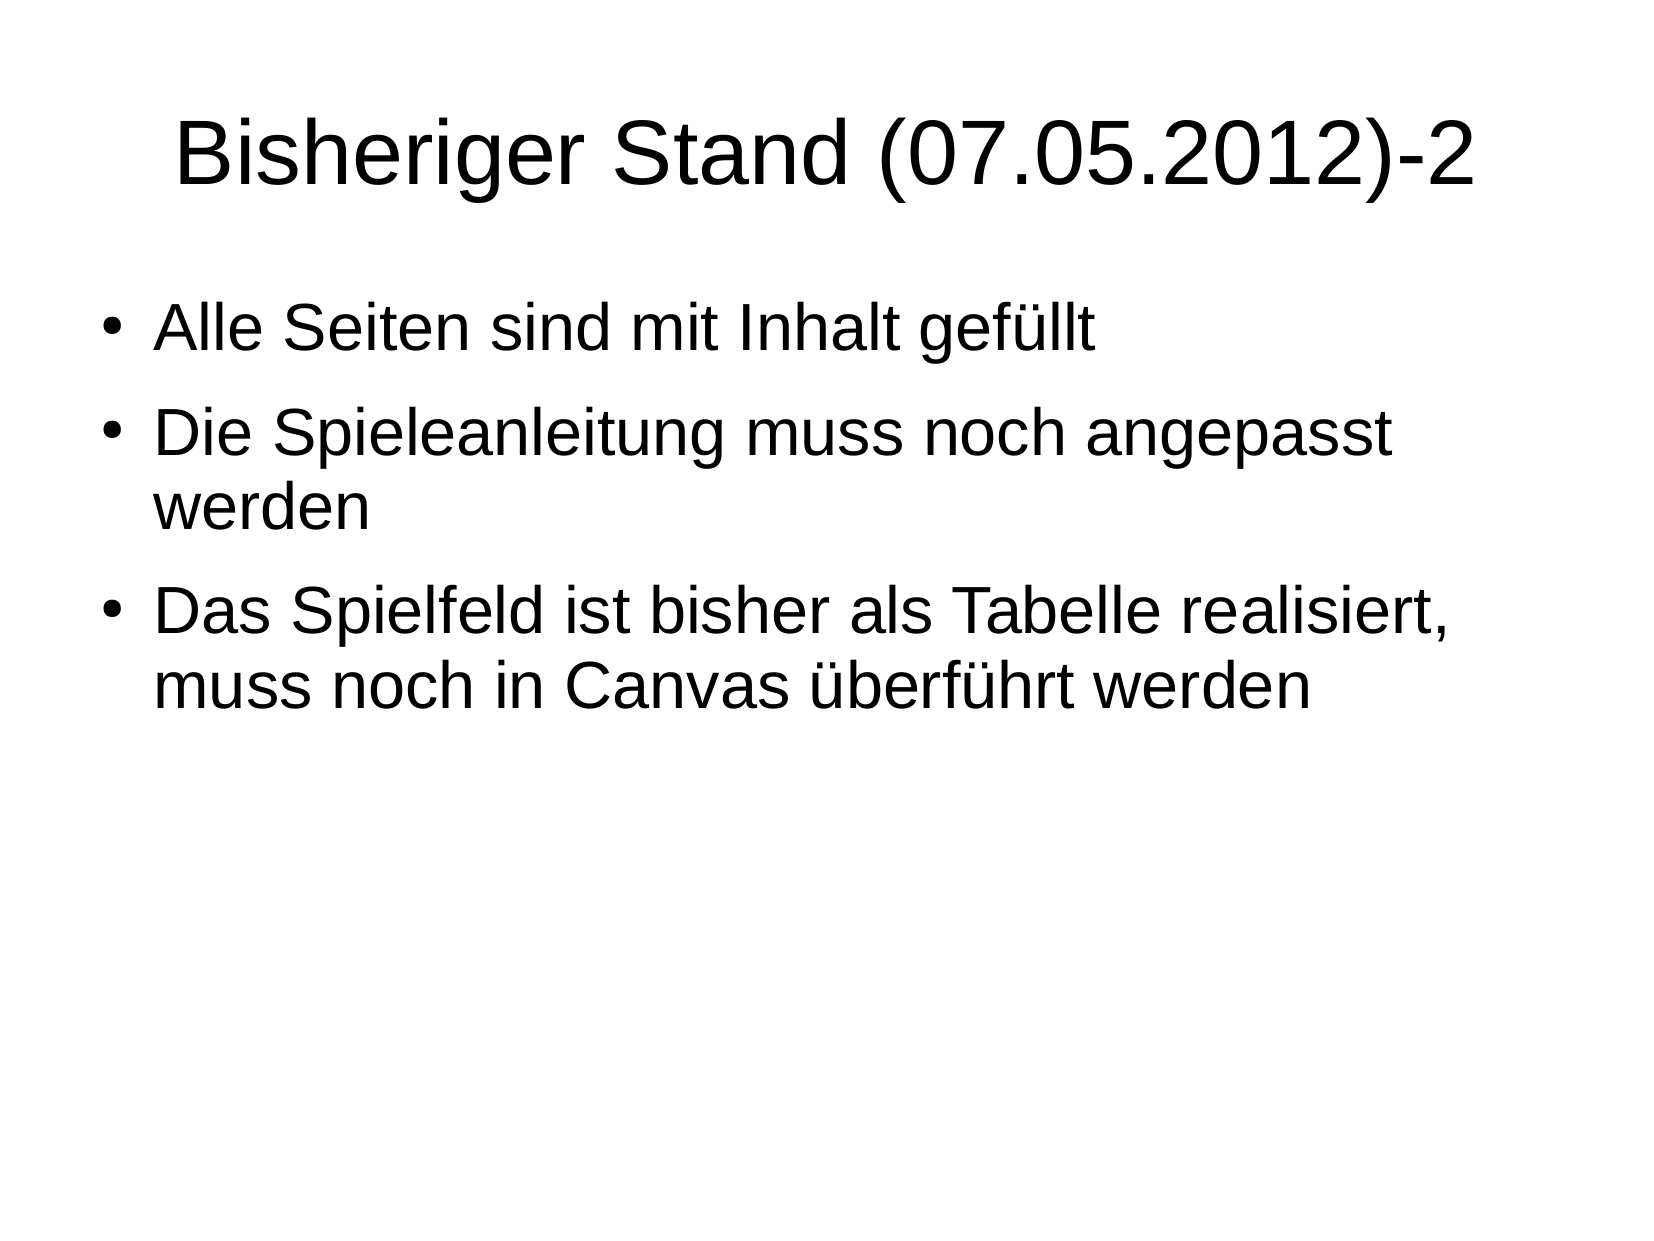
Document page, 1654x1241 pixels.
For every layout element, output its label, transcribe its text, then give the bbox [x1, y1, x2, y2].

list Alle Seiten sind mit Inhalt gefüllt Die Spieleanleitung muss noch angepasst werden Das Spielfeld ist bisher als Tabelle realisiert, muss noch in Canvas überführt werden [82, 290, 1538, 1010]
title Bisheriger Stand (07.05.2012)-2 [82, 49, 1571, 257]
